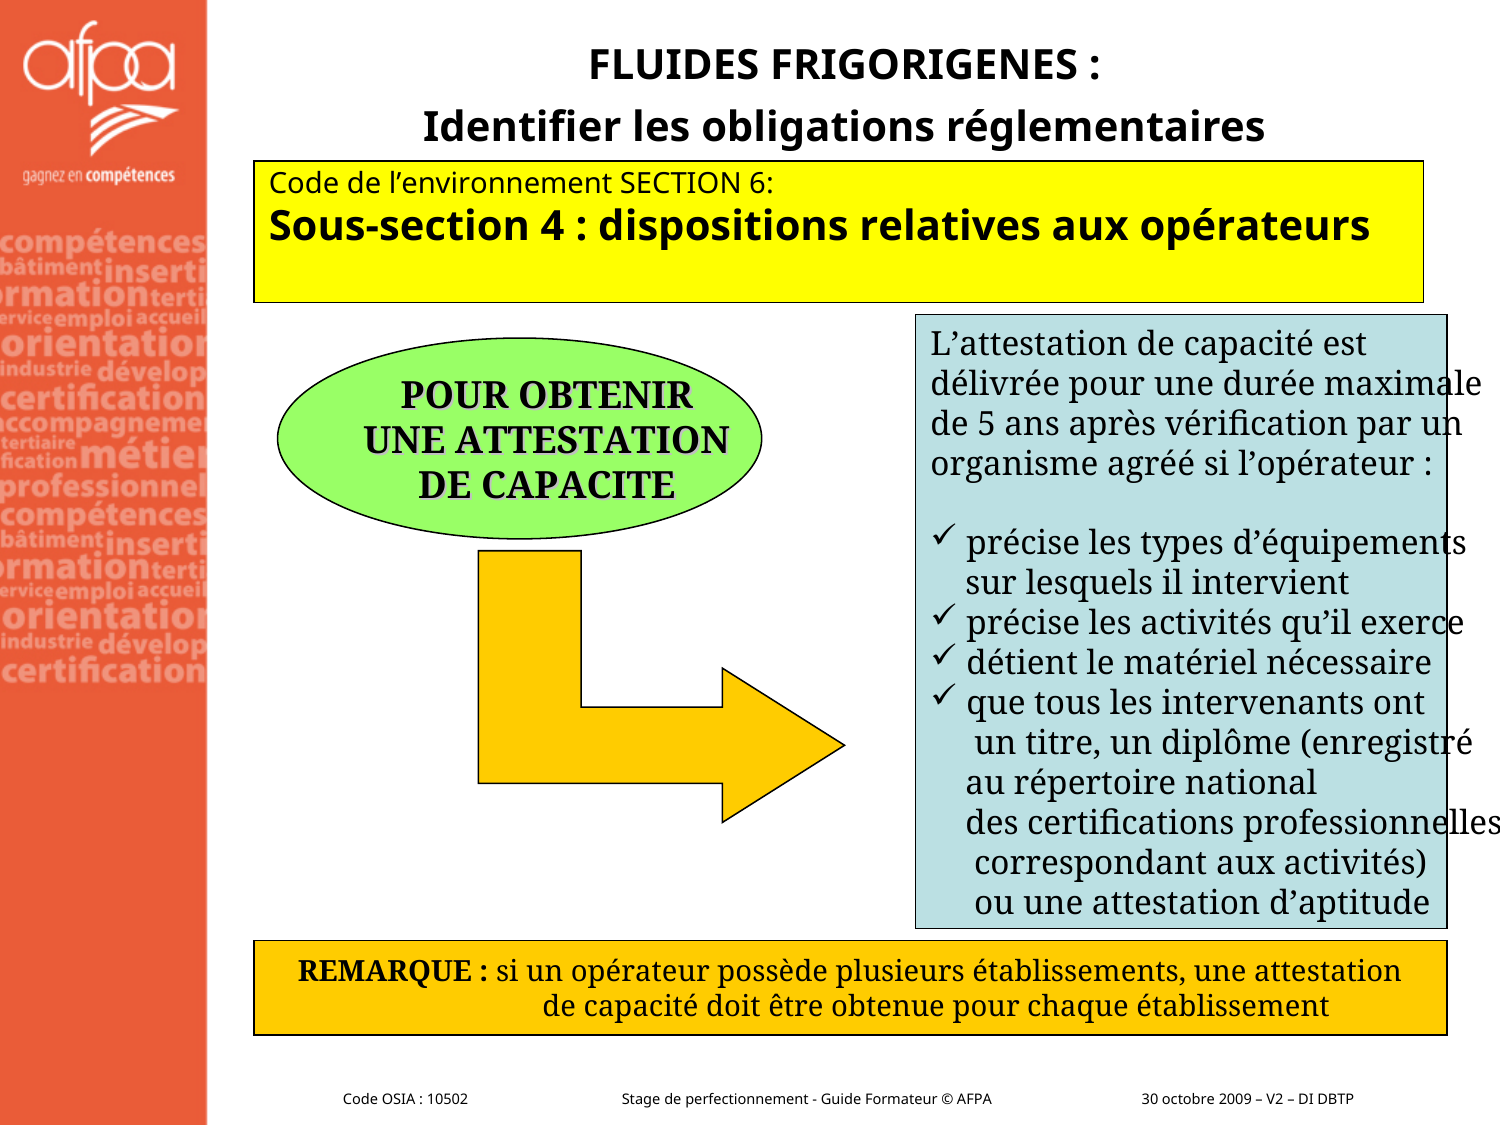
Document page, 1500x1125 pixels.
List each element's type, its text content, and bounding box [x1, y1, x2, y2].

text_box REMARQUE : si un opérateur possède plusieurs établissements, une attestation de capacité doit être obtenue pour chaque établissement [253, 940, 1447, 1035]
text_box L’attestation de capacité est délivrée pour une durée maximale de 5 ans après vérification par un organisme agréé si l’opérateur : précise les types d’équipements sur lesquels il intervient précise les activités qu’il exerce détient le matériel nécessaire que tous les intervenants ont un titre, un diplôme (enregistré au répertoire national des certifications professionnelles correspondant aux activités) ou une attestation d’aptitude [915, 314, 1447, 929]
picture [0, 0, 1500, 1125]
picture [1491, 817, 1500, 826]
subtitle FLUIDES FRIGORIGENES : Identifier les obligations réglementaires [242, 31, 1447, 202]
text_box [478, 550, 845, 823]
text_box Code de l’environnement SECTION 6: Sous-section 4 : dispositions relatives aux opérateurs [253, 160, 1424, 303]
text_box POUR OBTENIR UNE ATTESTATION DE CAPACITE [277, 338, 762, 539]
